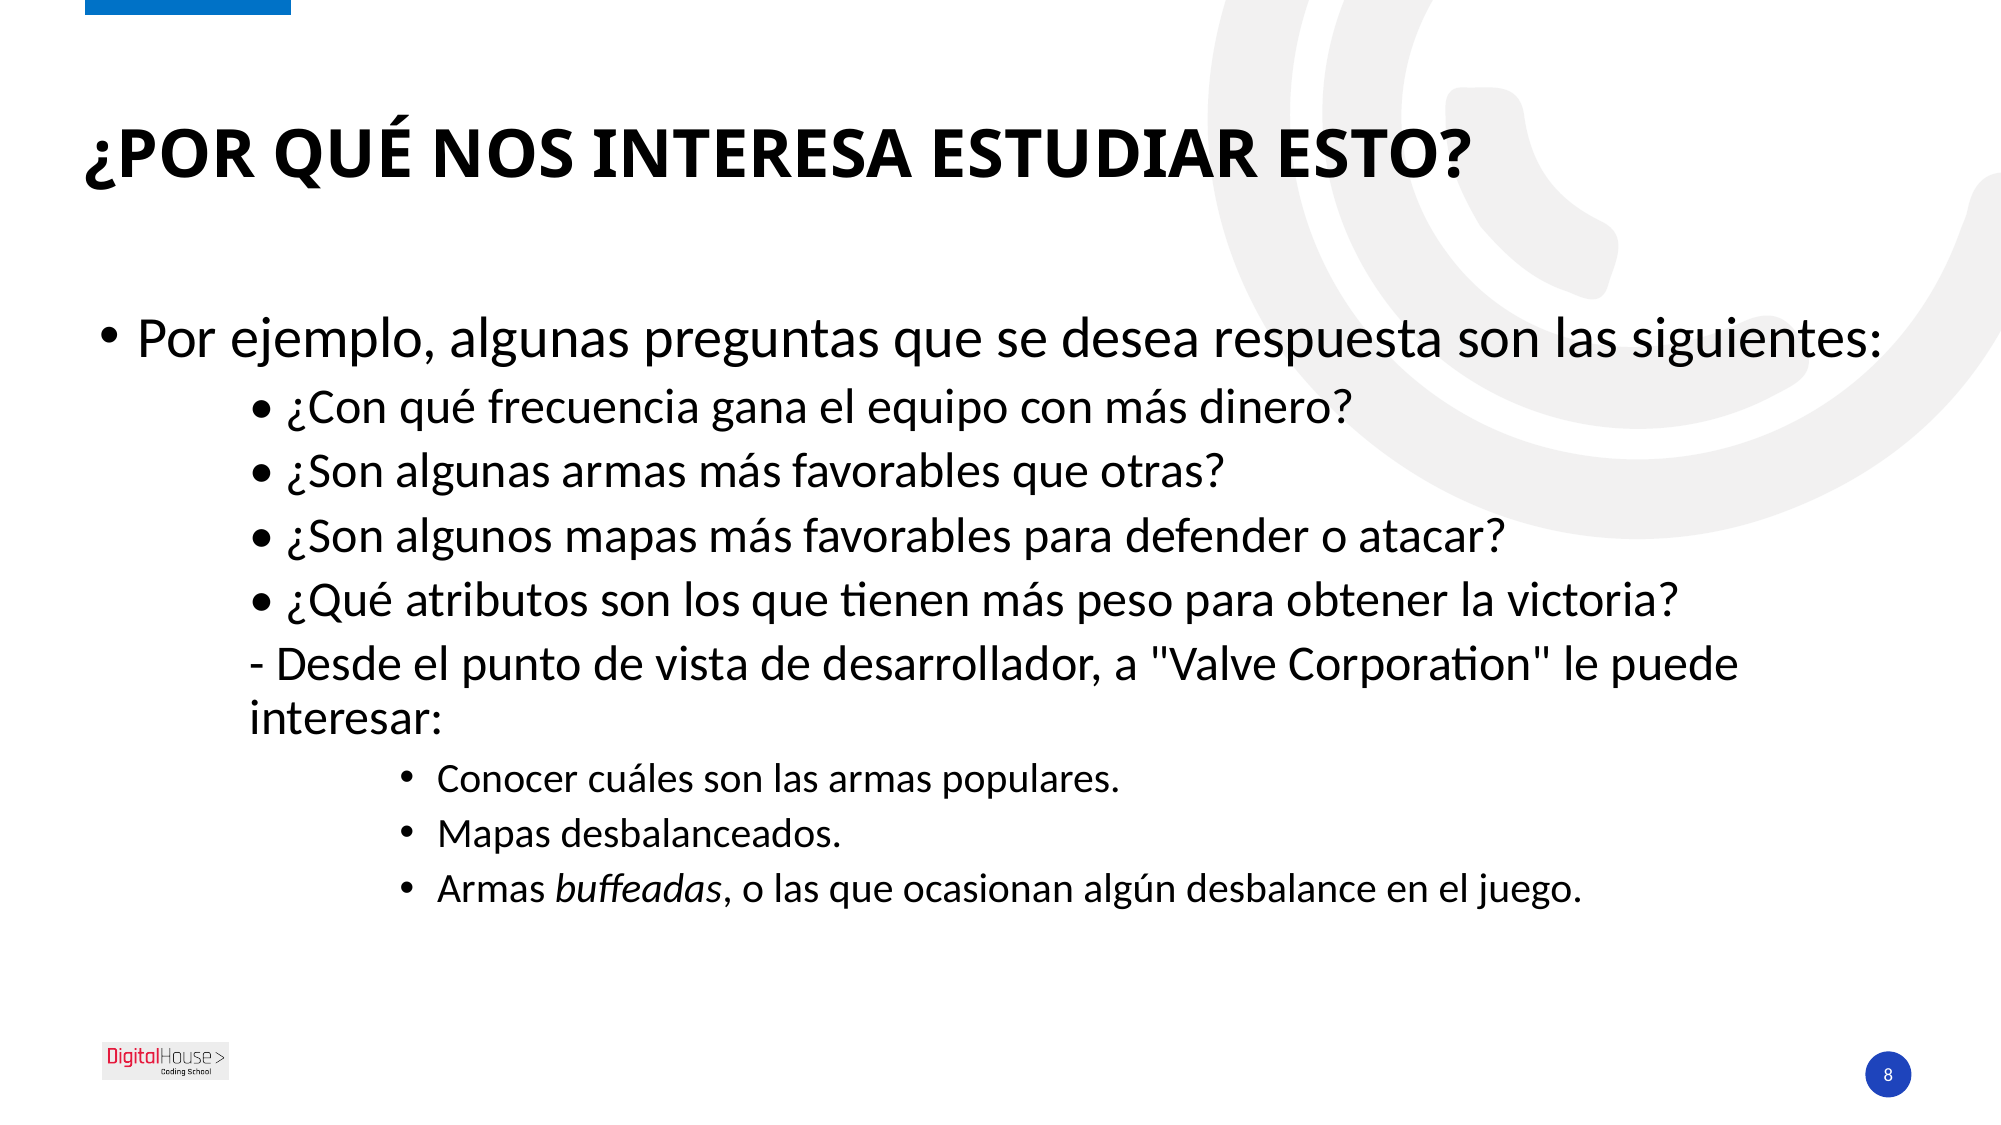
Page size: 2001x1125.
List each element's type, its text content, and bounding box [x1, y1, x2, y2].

text_box [1864, 1059, 1913, 1090]
list Por ejemplo, algunas preguntas que se desea respuesta son las siguientes: • ¿Con qué frecuencia gana el equipo con más dinero? • ¿Son algunas armas más favorables que otras? • ¿Son algunos mapas más favorables para defender o atacar? • ¿Qué atributos son los que tienen más peso para obtener la victoria? - Desde el punto de vista de desarrollador, a "Valve Corporation" le puede interesar: Conocer cuáles son las armas populares. Mapas desbalanceados. Armas buffeadas, o las que ocasionan algún desbalance en el juego. [84, 299, 1914, 1014]
title ¿Por qué nos interesa estudiar esto? [84, 40, 1914, 192]
